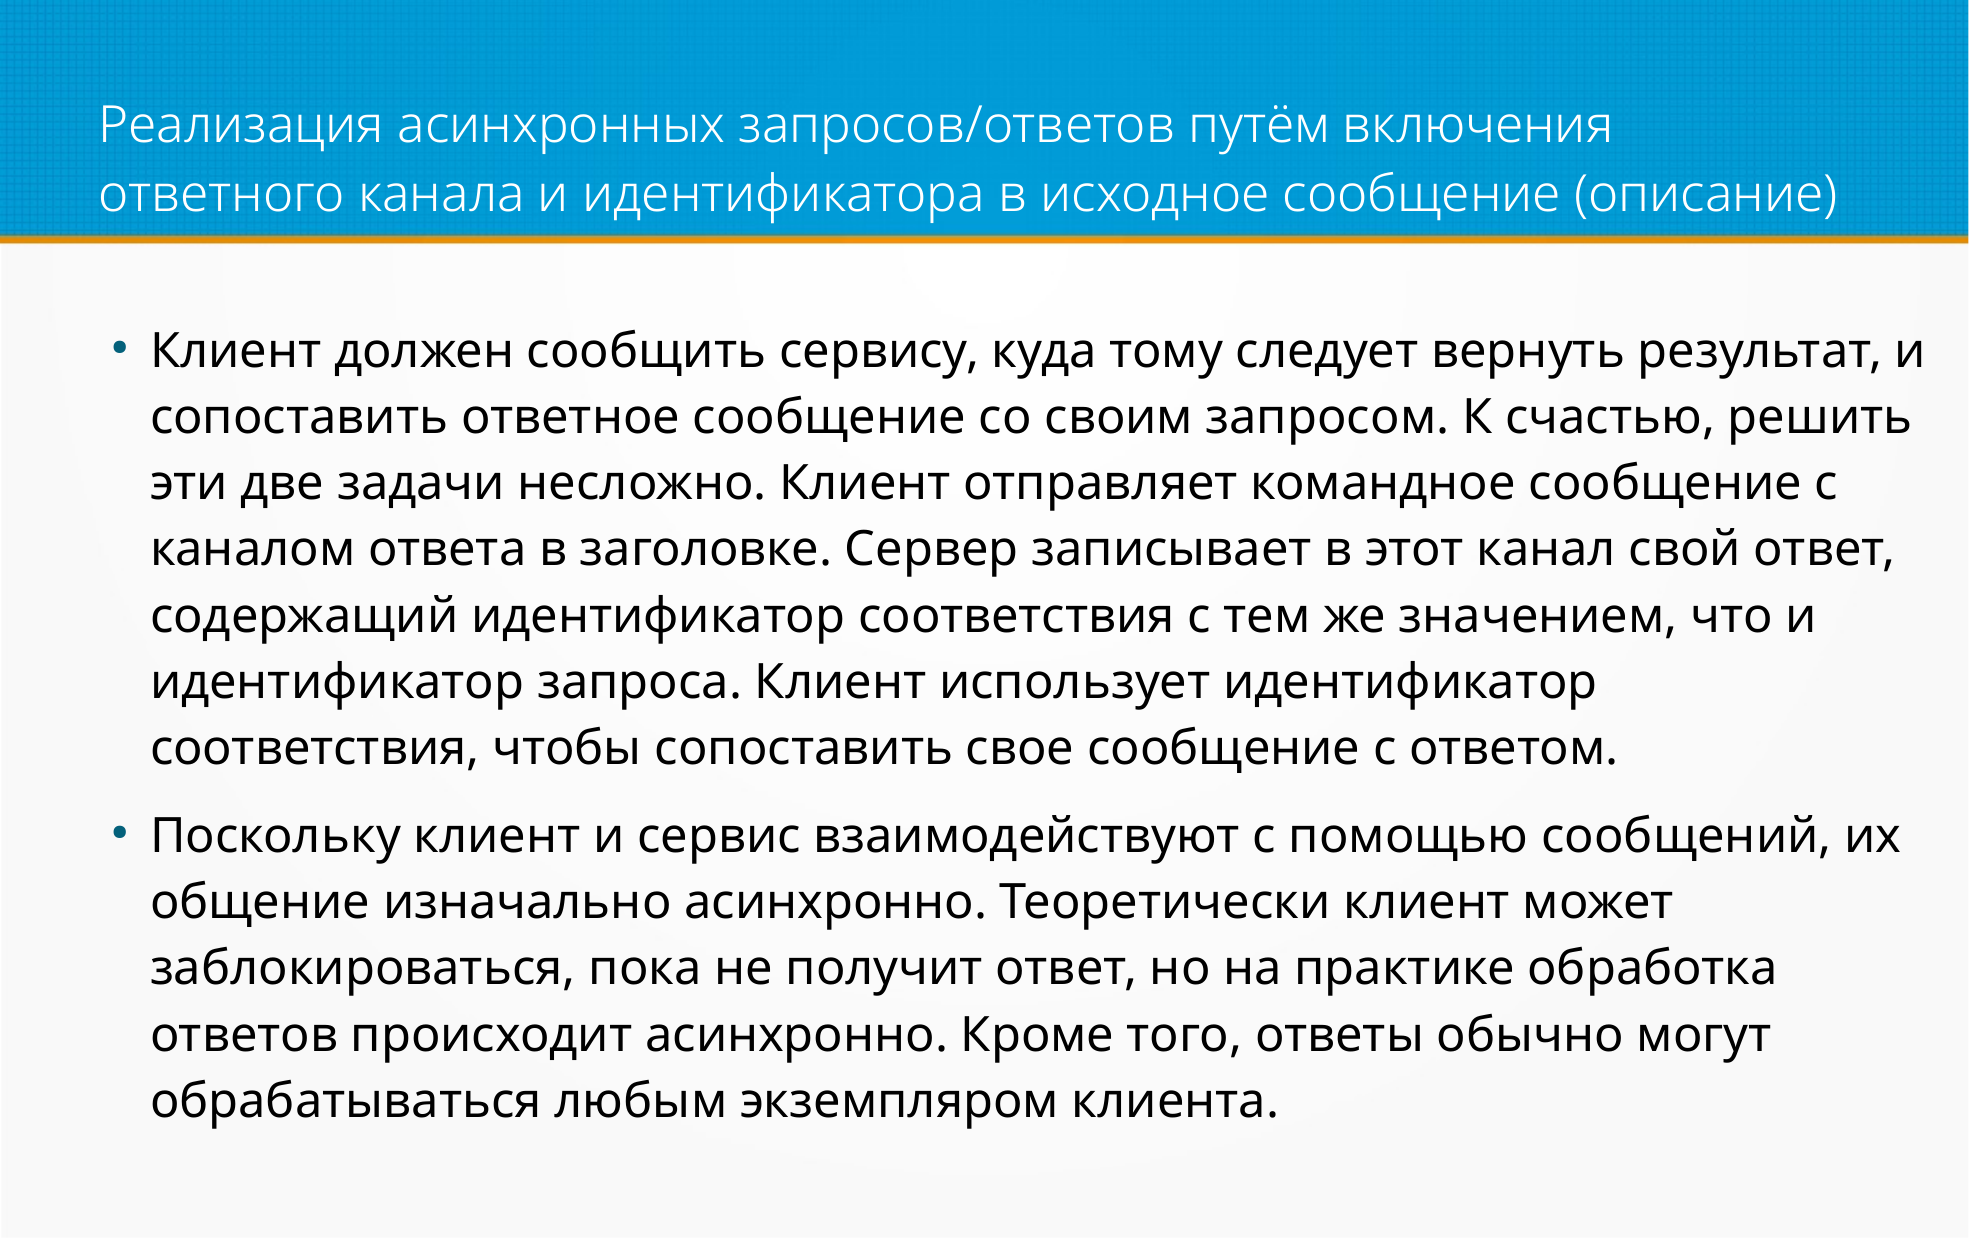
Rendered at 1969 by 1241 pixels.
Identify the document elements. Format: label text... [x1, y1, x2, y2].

picture [0, 233, 1969, 1241]
title Реализация асинхронных запросов/ответов путём включения ответного канала и идентификатора в исходное сообщение (описание) [98, 19, 1870, 227]
list Клиент должен сообщить сервису, куда тому следует вернуть результат, и сопоставить ответное сообщение со своим запросом. К счастью, решить эти две задачи несложно. Клиент отправляет командное сообщение с каналом ответа в заголовке. Сервер записывает в этот канал свой ответ, содержащий идентификатор соответствия с тем же значением, что и идентификатор запроса. Клиент использует идентификатор соответствия, чтобы сопоставить свое сообщение с ответом. Поскольку клиент и сервис взаимодействуют с помощью сообщений, их общение изначально асинхронно. Теоретически клиент может заблокироваться, пока не получит ответ, но на практике обработка ответов происходит асинхронно. Кроме того, ответы обычно могут обрабатываться любым экземпляром клиента. [98, 315, 1938, 1193]
